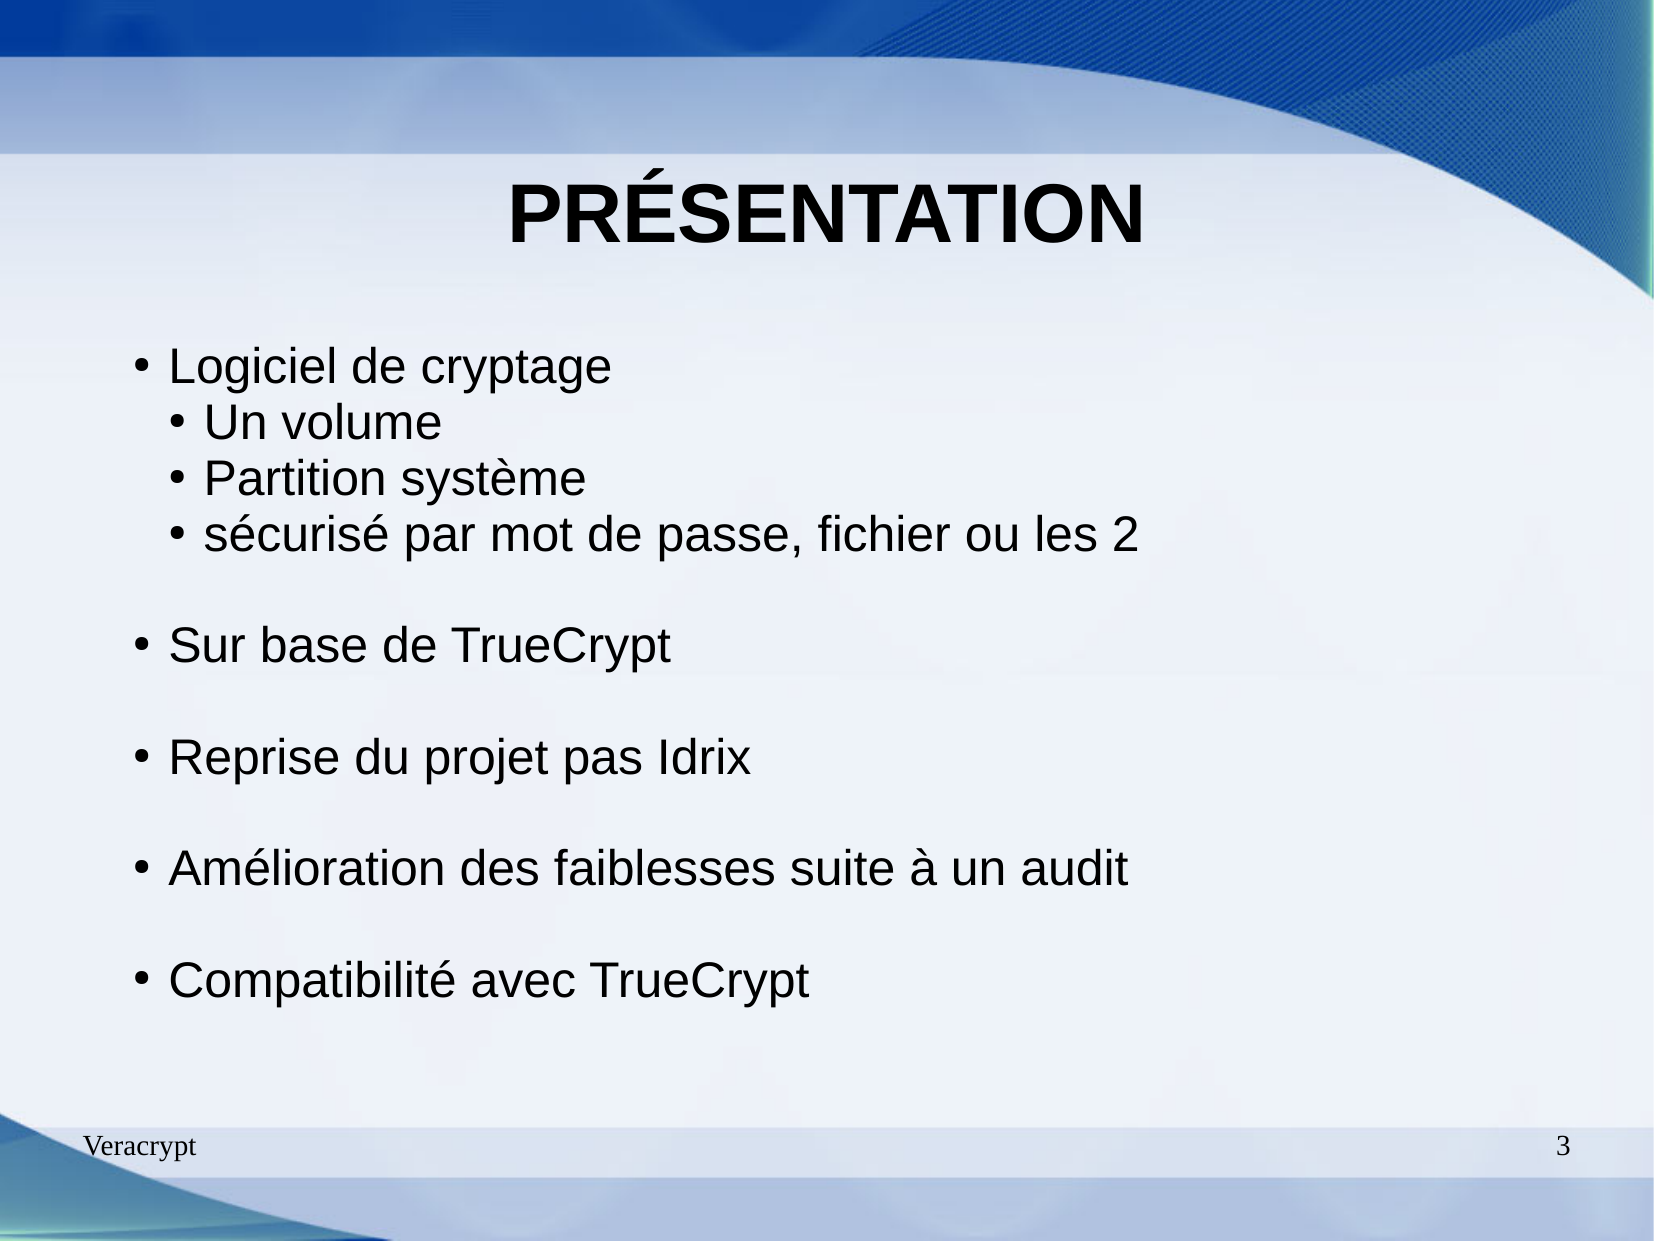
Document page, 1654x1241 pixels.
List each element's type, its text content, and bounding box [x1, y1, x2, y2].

text_box Logiciel de cryptage Un volume Partition système sécurisé par mot de passe, fichier ou les 2 Sur base de TrueCrypt Reprise du projet pas Idrix Amélioration des faiblesses suite à un audit Compatibilité avec TrueCrypt [118, 331, 1583, 1016]
text_box PRÉSENTATION [259, 159, 1394, 268]
picture [0, 0, 1654, 1241]
